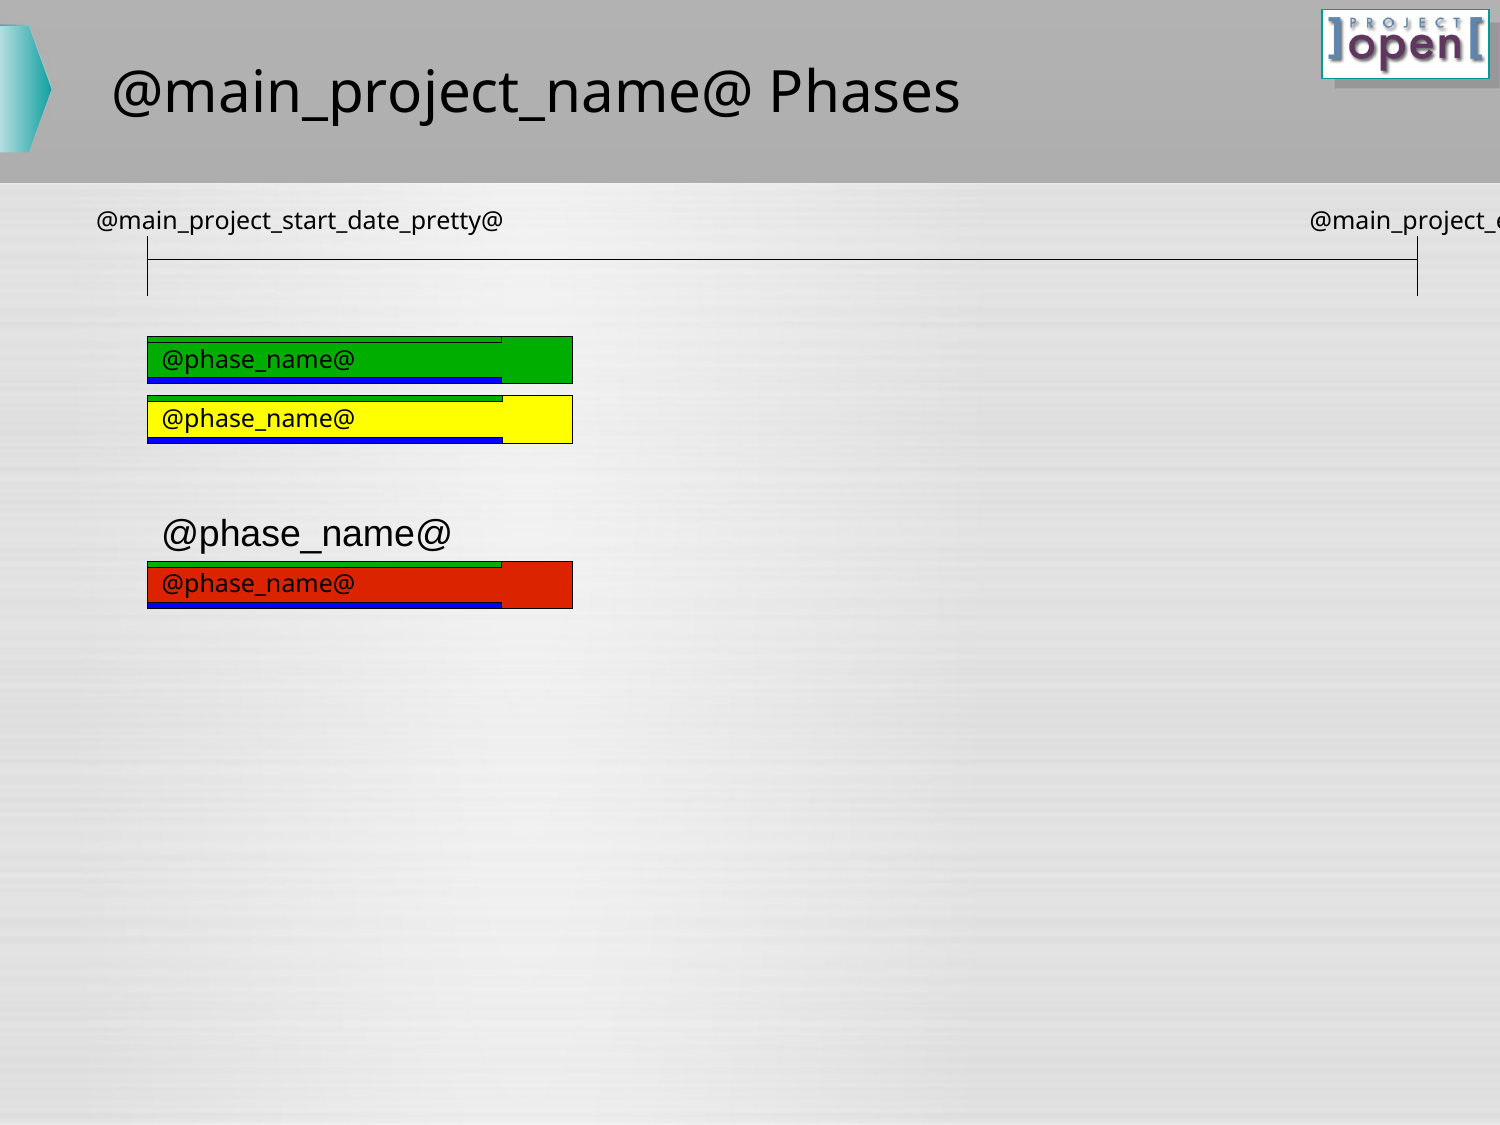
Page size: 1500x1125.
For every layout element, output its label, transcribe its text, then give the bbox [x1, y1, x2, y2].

text_box @main_project_end_date_pretty@ [1294, 197, 1500, 243]
text_box [147, 336, 502, 343]
text_box [147, 561, 502, 568]
text_box [147, 437, 503, 444]
text_box [147, 377, 502, 384]
text_box @phase_name@ [147, 336, 573, 384]
text_box @phase_name@ [146, 501, 469, 562]
picture [1323, 10, 1488, 78]
text_box [147, 395, 503, 402]
text_box [147, 602, 502, 609]
text_box @main_project_start_date_pretty@ [81, 197, 505, 243]
title @main_project_name@ Phases [97, 26, 1426, 153]
text_box @phase_name@ [147, 395, 573, 444]
picture [0, 0, 1500, 1125]
text_box @phase_name@ [147, 561, 573, 609]
